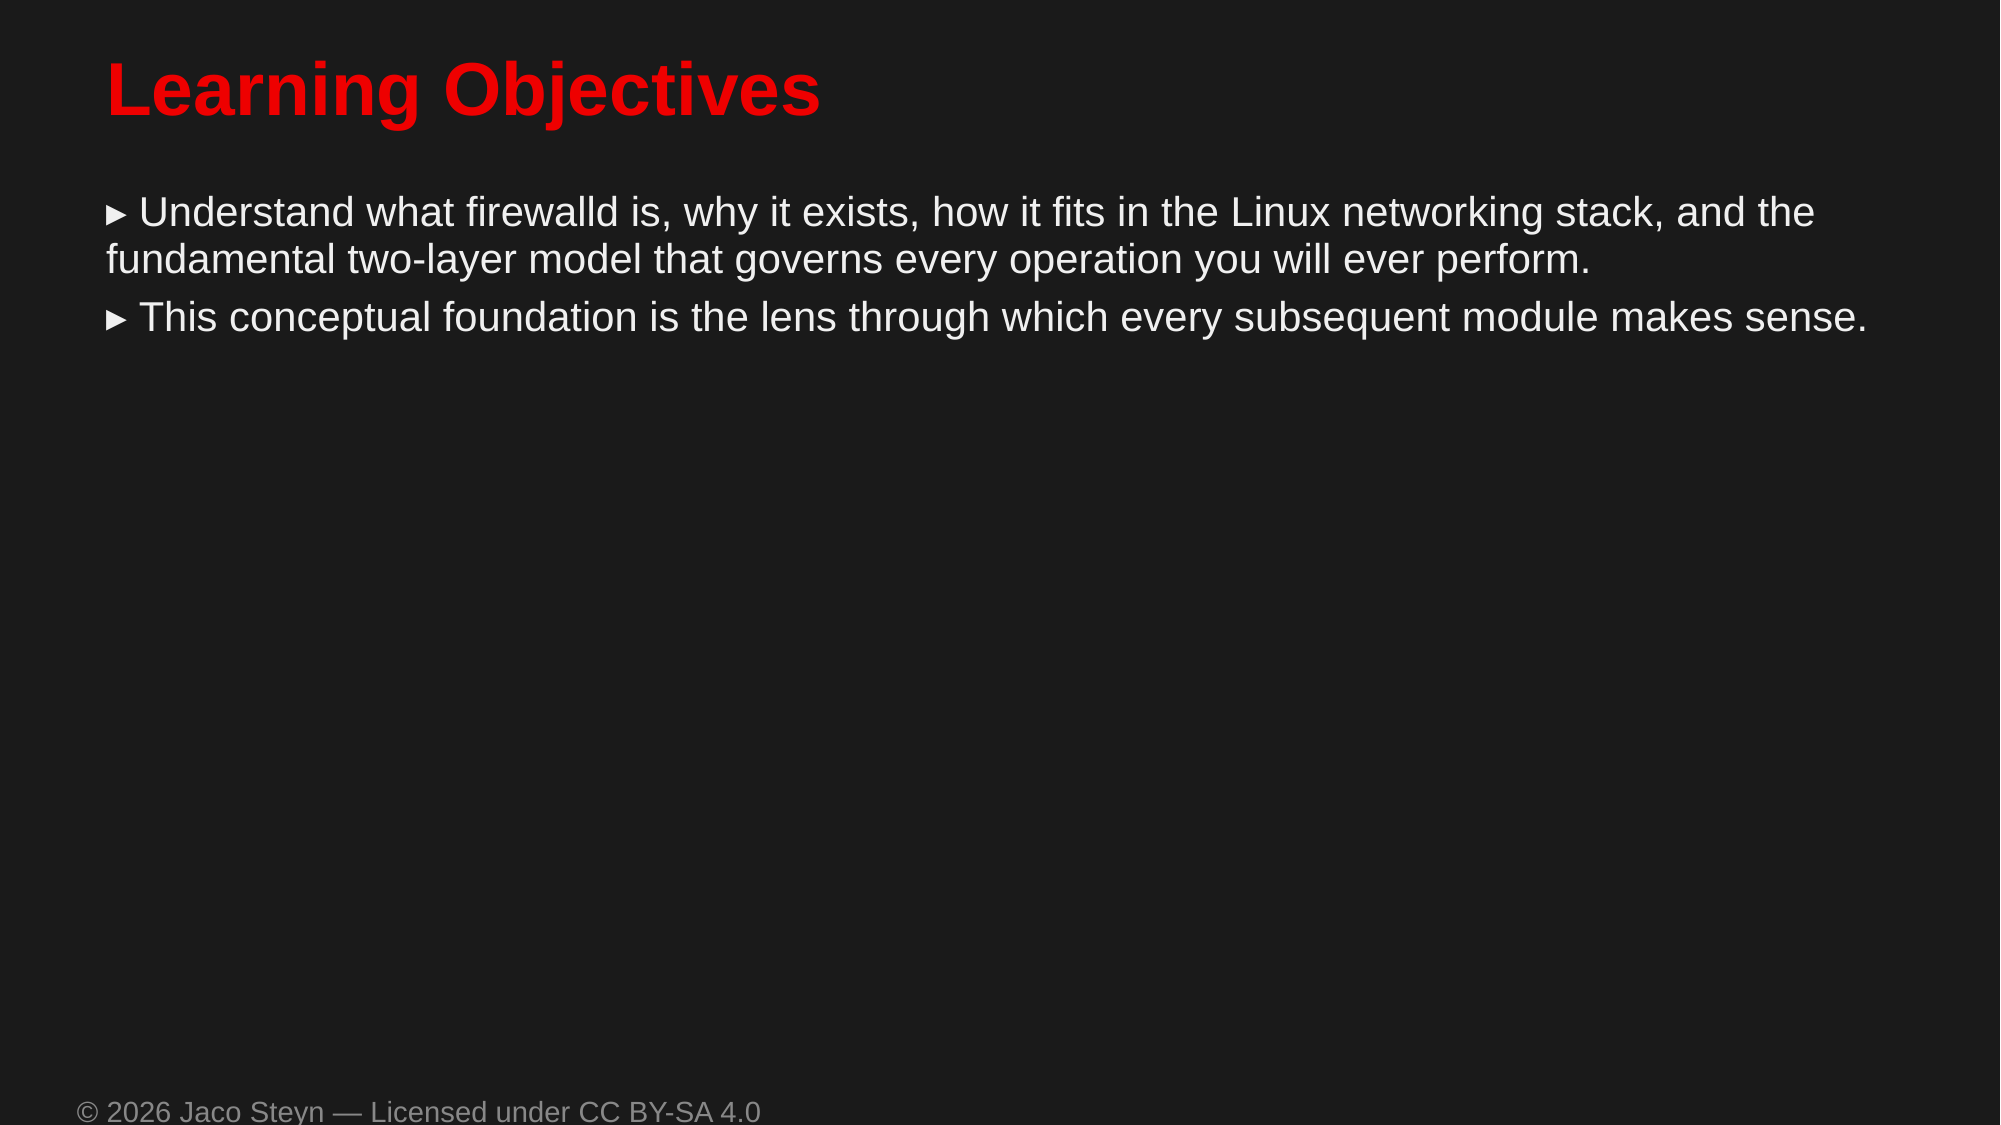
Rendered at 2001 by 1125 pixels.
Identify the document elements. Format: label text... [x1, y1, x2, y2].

text_box Learning Objectives [88, 35, 1912, 154]
text_box ▸ Understand what firewalld is, why it exists, how it fits in the Linux networking stack, and the fundamental two-layer model that governs every operation you will ever perform. ▸ This conceptual foundation is the lens through which every subsequent module makes sense. [88, 177, 1912, 1083]
text_box © 2026 Jaco Steyn — Licensed under CC BY-SA 4.0 [59, 1083, 1942, 1120]
